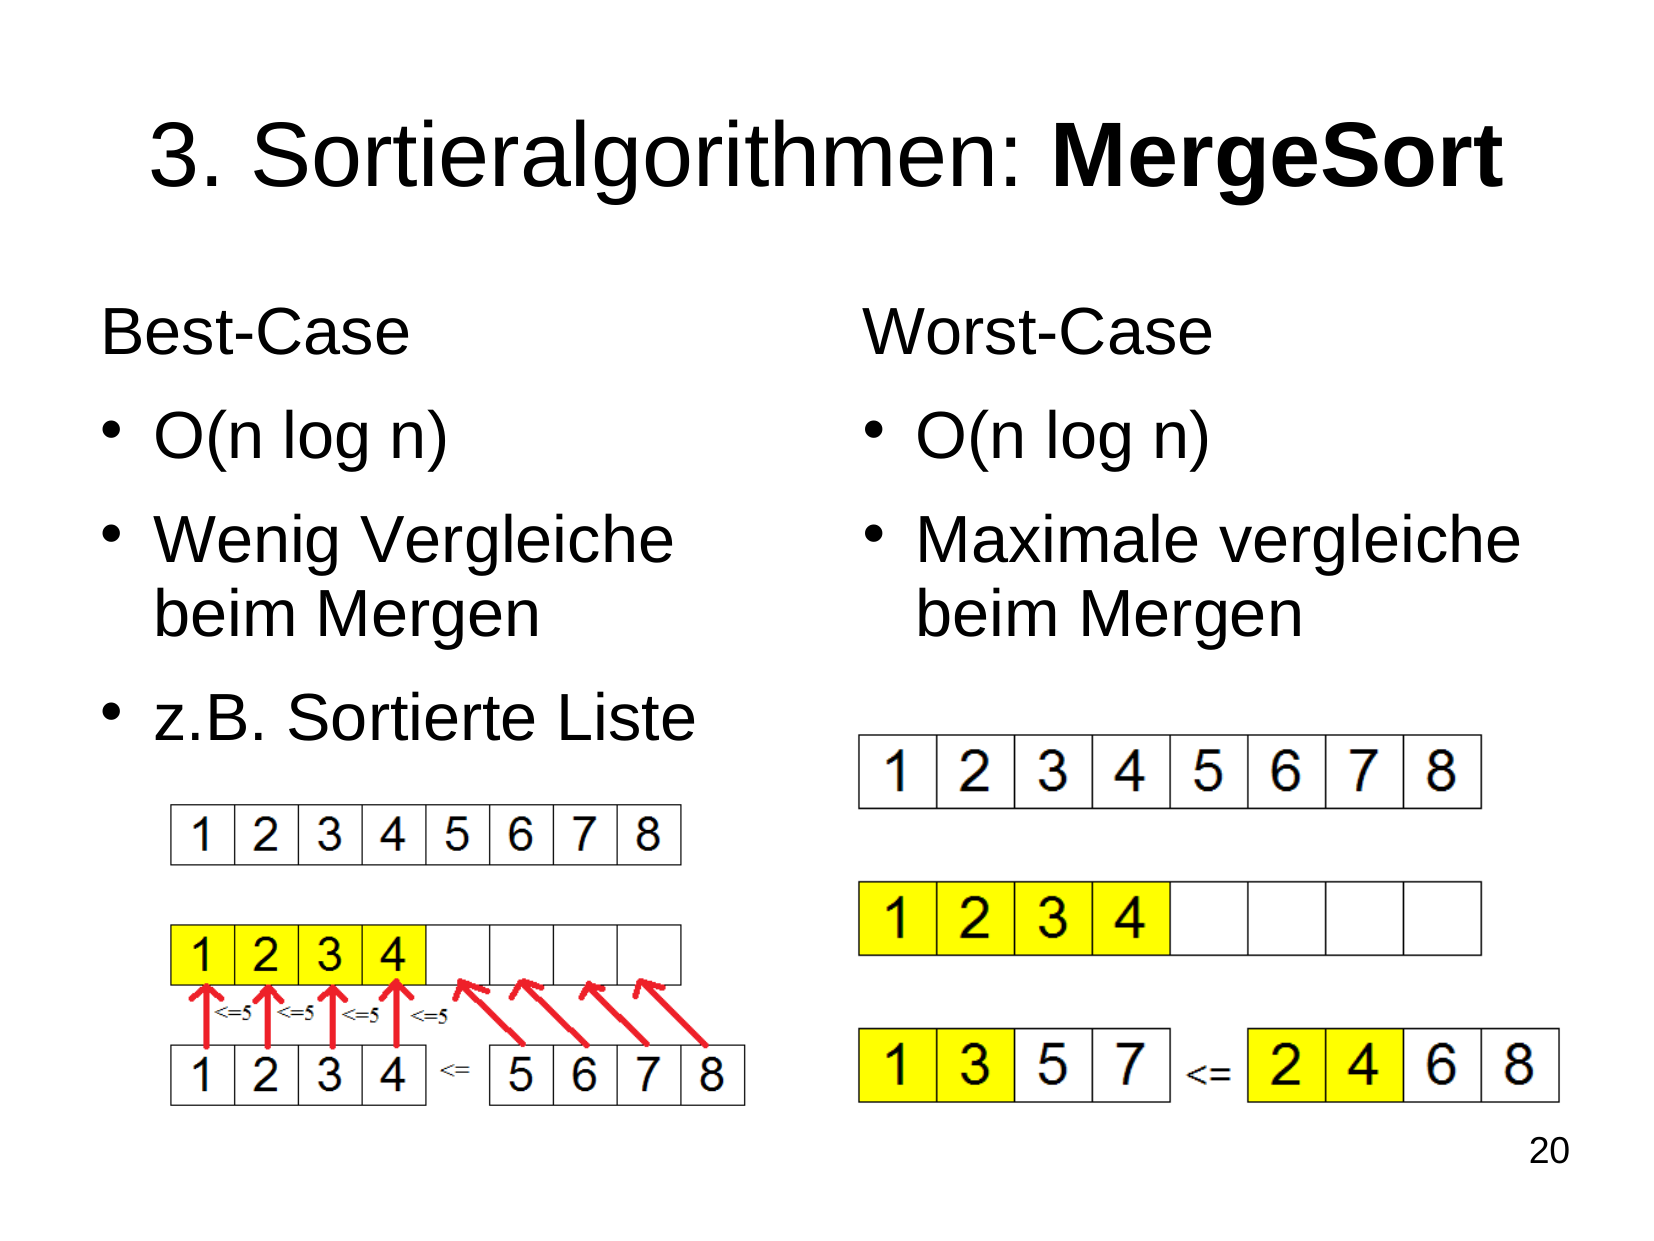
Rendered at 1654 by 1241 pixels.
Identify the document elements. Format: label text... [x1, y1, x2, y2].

title 3. Sortieralgorithmen: MergeSort [82, 49, 1571, 257]
text_box Best-Case O(n log n) Wenig Vergleiche beim Mergen z.B. Sortierte Liste [82, 290, 809, 753]
picture [76, 765, 803, 1144]
text_box Worst-Case O(n log n) Maximale vergleiche beim Mergen [845, 290, 1572, 681]
picture [845, 733, 1572, 1112]
